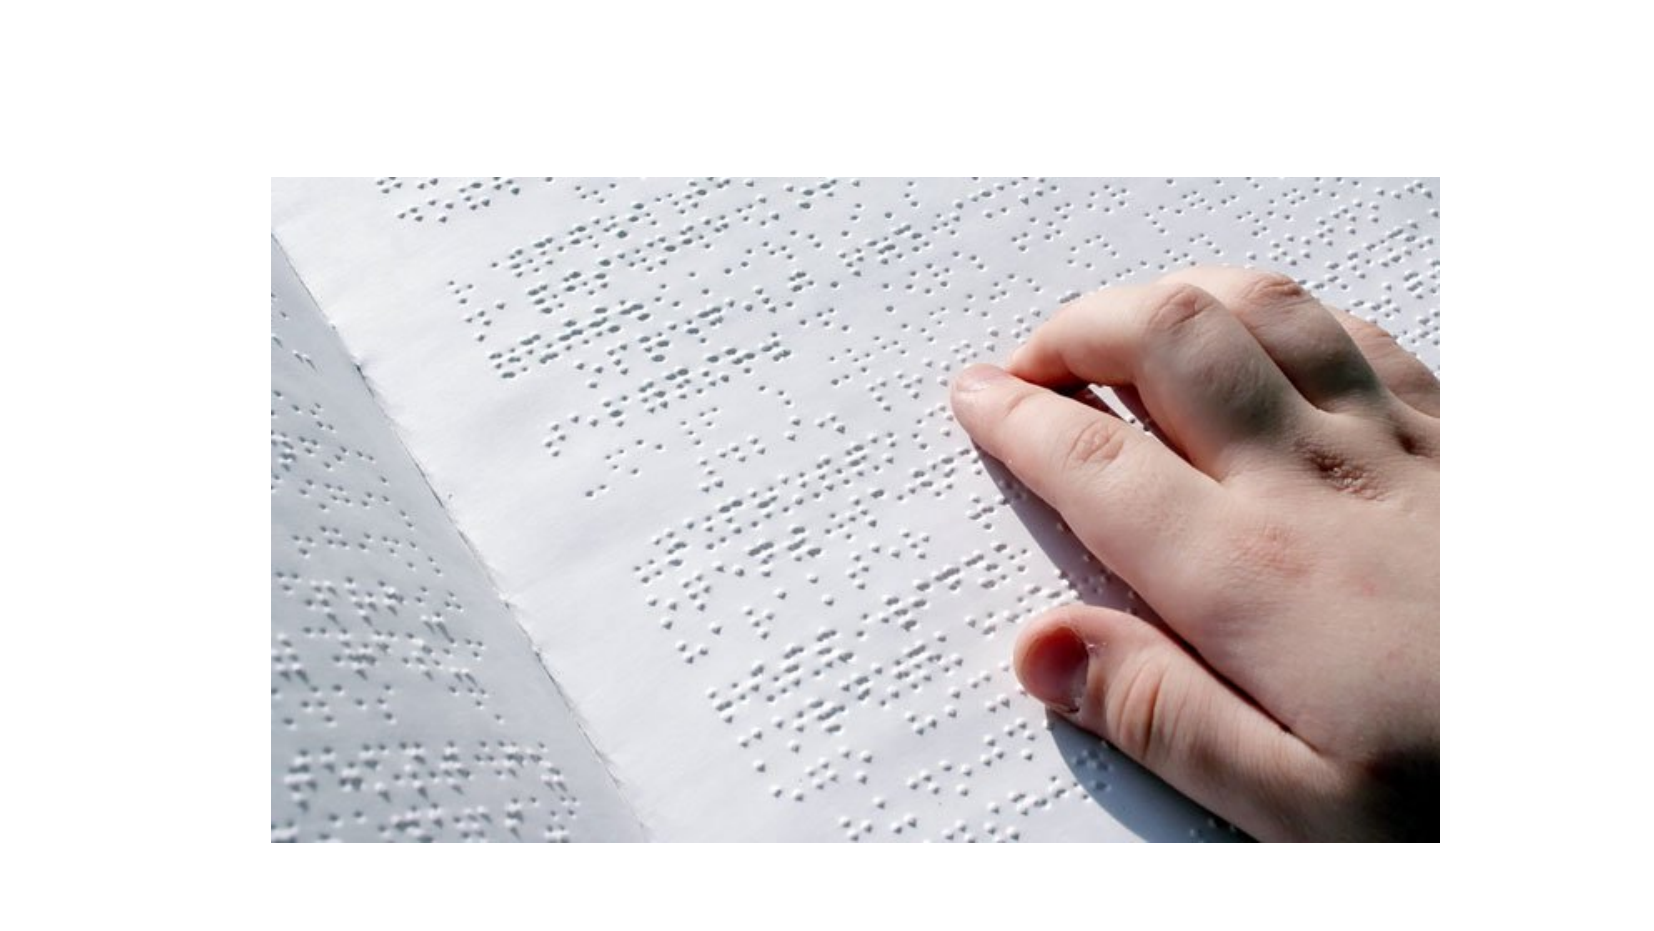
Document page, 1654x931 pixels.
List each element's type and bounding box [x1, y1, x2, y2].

picture [271, 177, 1440, 843]
